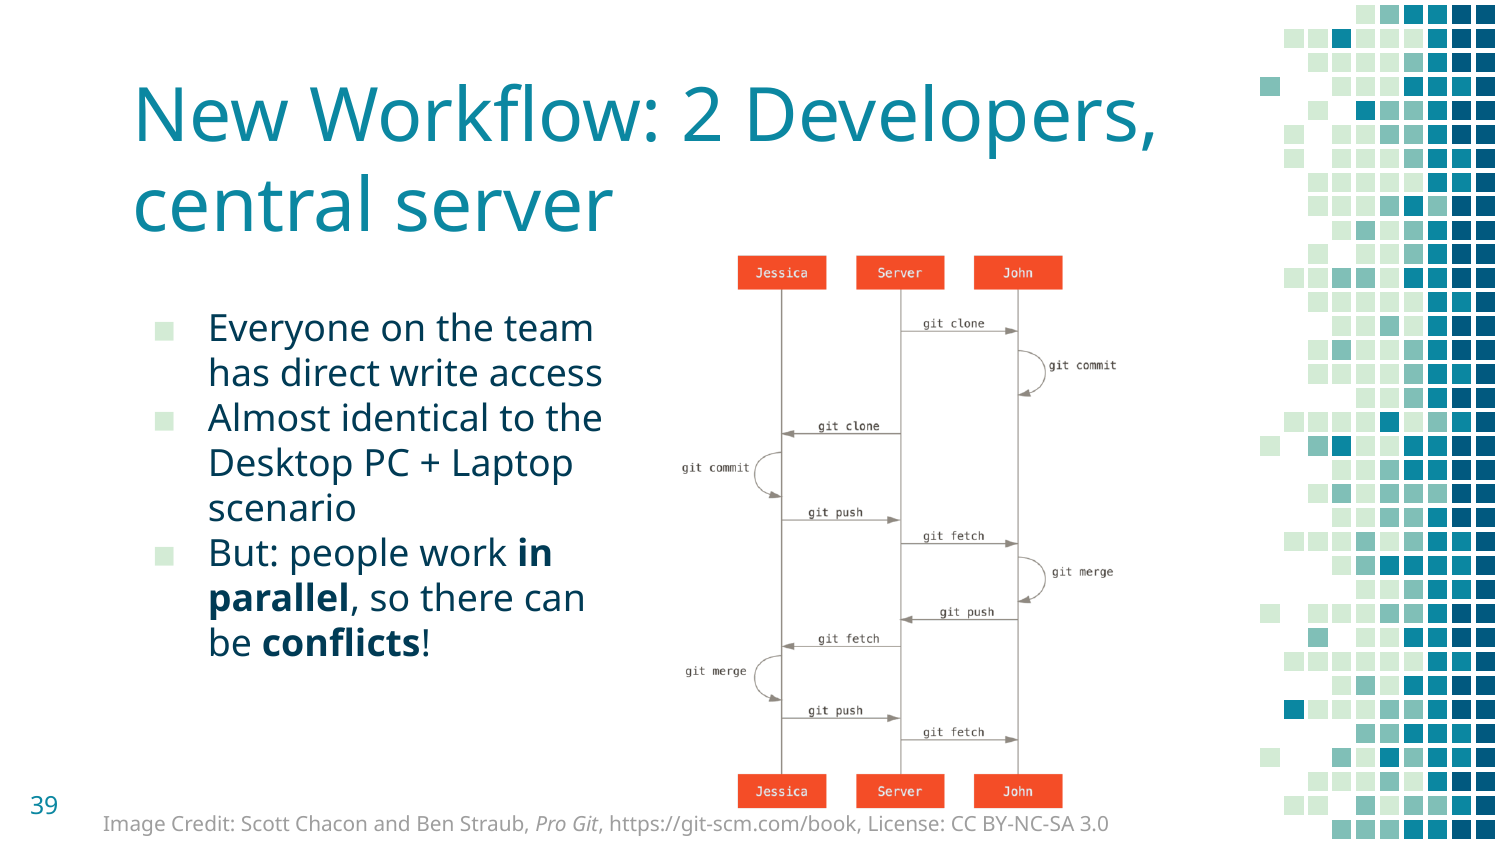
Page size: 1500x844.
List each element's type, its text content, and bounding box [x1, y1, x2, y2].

picture [674, 245, 1124, 795]
slide_number <number> [15, 774, 105, 839]
list Everyone on the team has direct write access Almost identical to the Desktop PC + Laptop scenario But: people work in parallel, so there can be conflicts! [117, 289, 650, 795]
title New Workflow: 2 Developers, central server [117, 121, 1227, 262]
text_box Image Credit: Scott Chacon and Ben Straub, Pro Git, https://git-scm.com/book, License: CC BY-NC-SA 3.0 [88, 795, 1171, 844]
